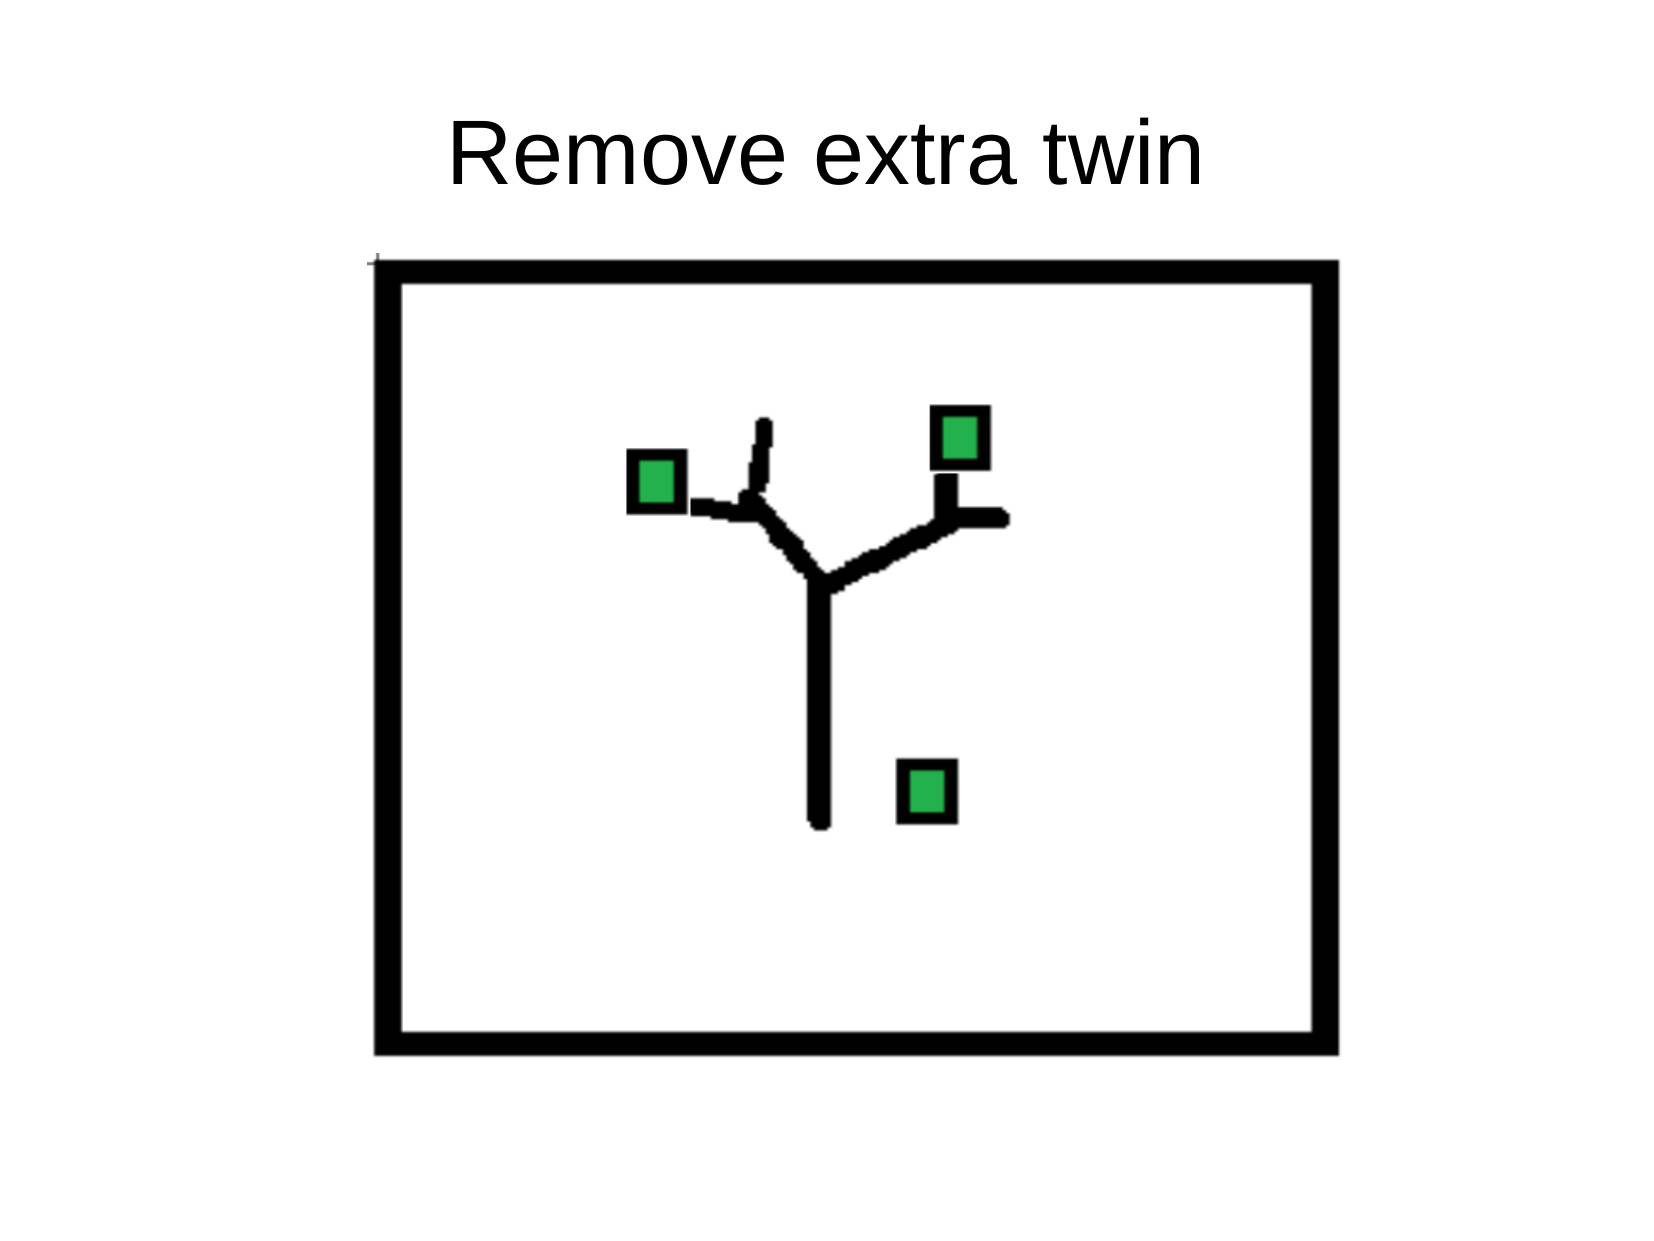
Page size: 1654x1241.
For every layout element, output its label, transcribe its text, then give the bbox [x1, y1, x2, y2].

title Remove extra twin [82, 49, 1571, 257]
picture [367, 253, 1343, 1059]
